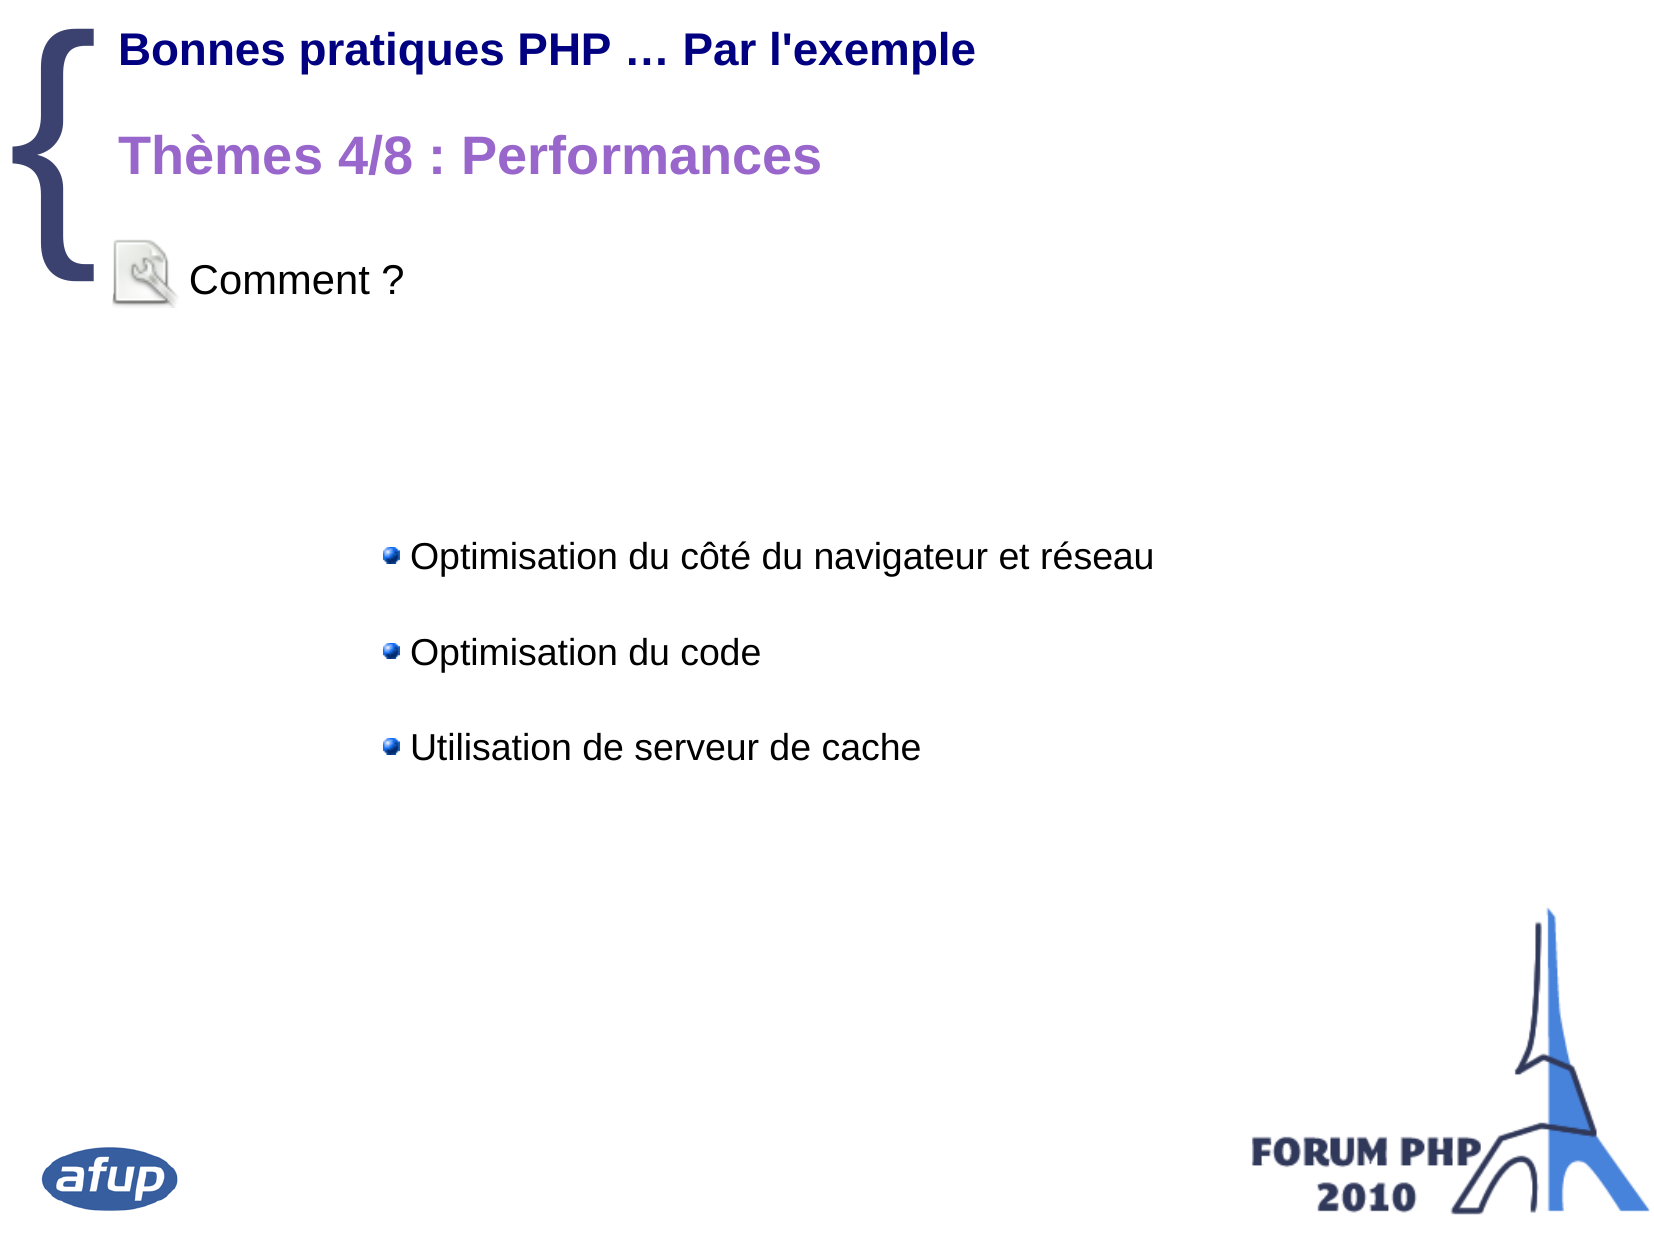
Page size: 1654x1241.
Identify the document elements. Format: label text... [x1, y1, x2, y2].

subtitle Comment ? [188, 206, 1624, 355]
title Bonnes pratiques PHP … Par l'exemple Thèmes 4/8 : Performances [118, 9, 1541, 202]
picture [112, 236, 184, 308]
text_box Optimisation du côté du navigateur et réseau Optimisation du code Utilisation de serveur de cache [383, 362, 1341, 892]
picture [1240, 872, 1650, 1241]
picture [41, 1146, 178, 1211]
